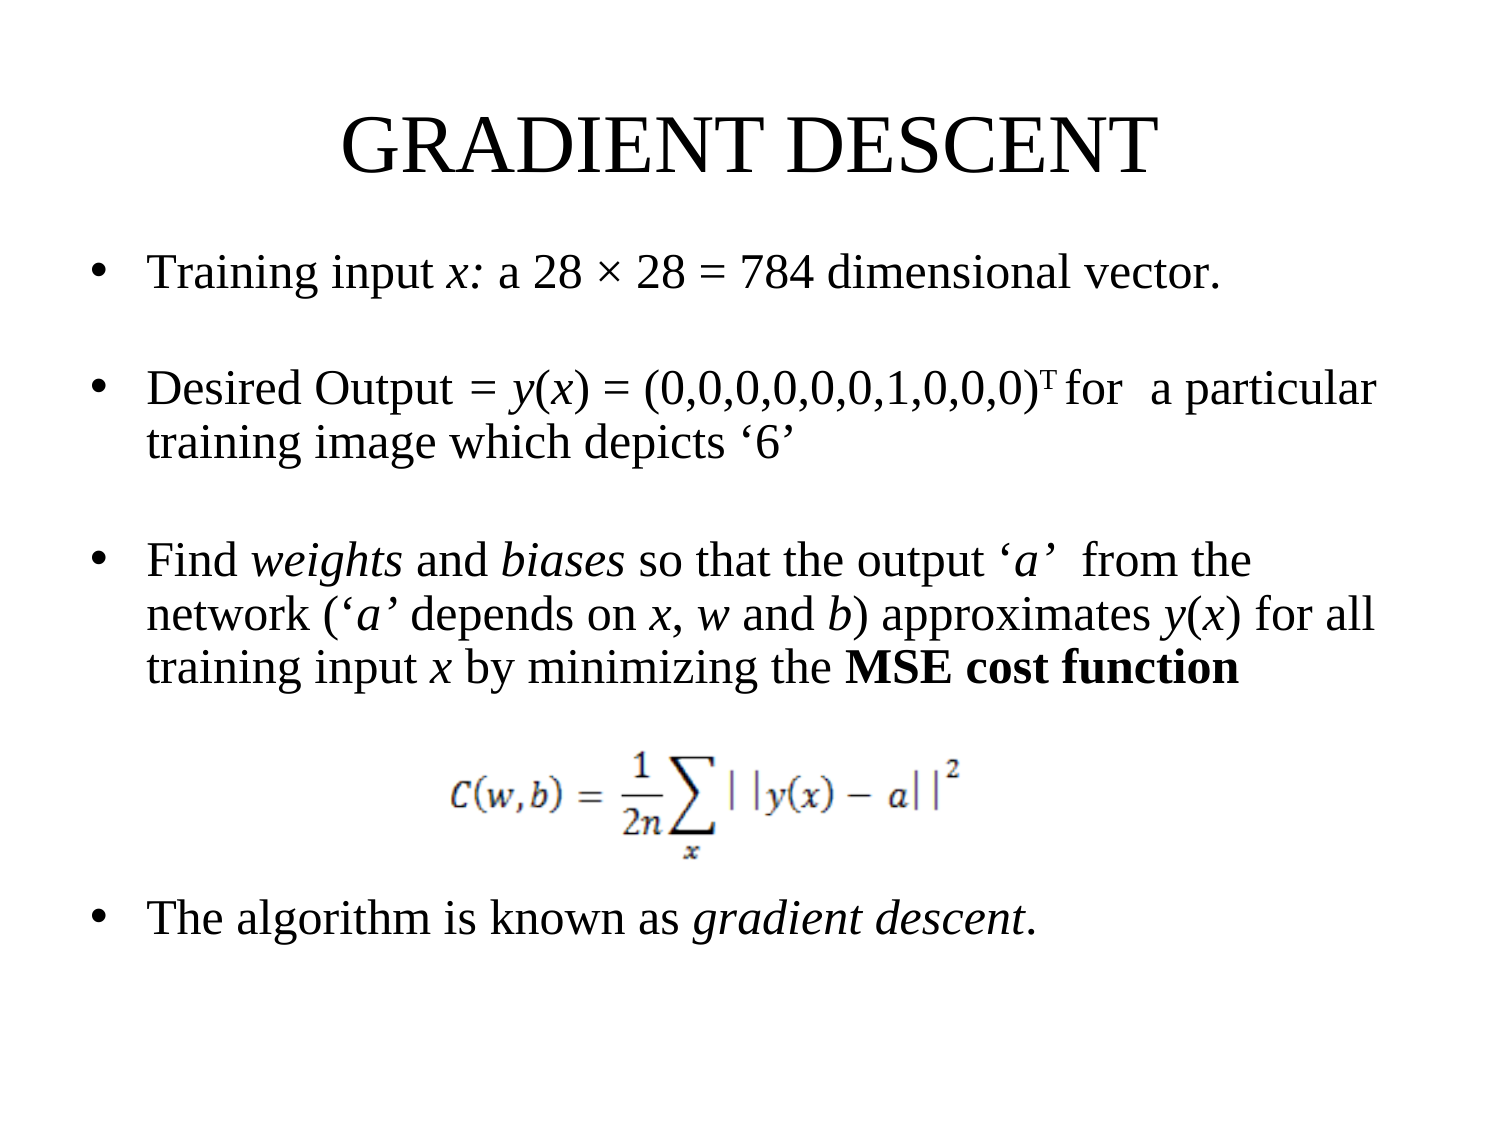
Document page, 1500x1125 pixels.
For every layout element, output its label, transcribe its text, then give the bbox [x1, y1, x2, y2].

title GRADIENT DESCENT [75, 45, 1426, 233]
list Training input x: a 28 × 28 = 784 dimensional vector. Desired Output = y(x) = (0,0,0,0,0,0,1,0,0,0)T for a particular training image which depicts ‘6’ Find weights and biases so that the output ‘a’ from the network (‘a’ depends on x, w and b) approximates y(x) for all training input x by minimizing the MSE cost function The algorithm is known as gradient descent. [75, 237, 1426, 1005]
picture [450, 749, 963, 871]
